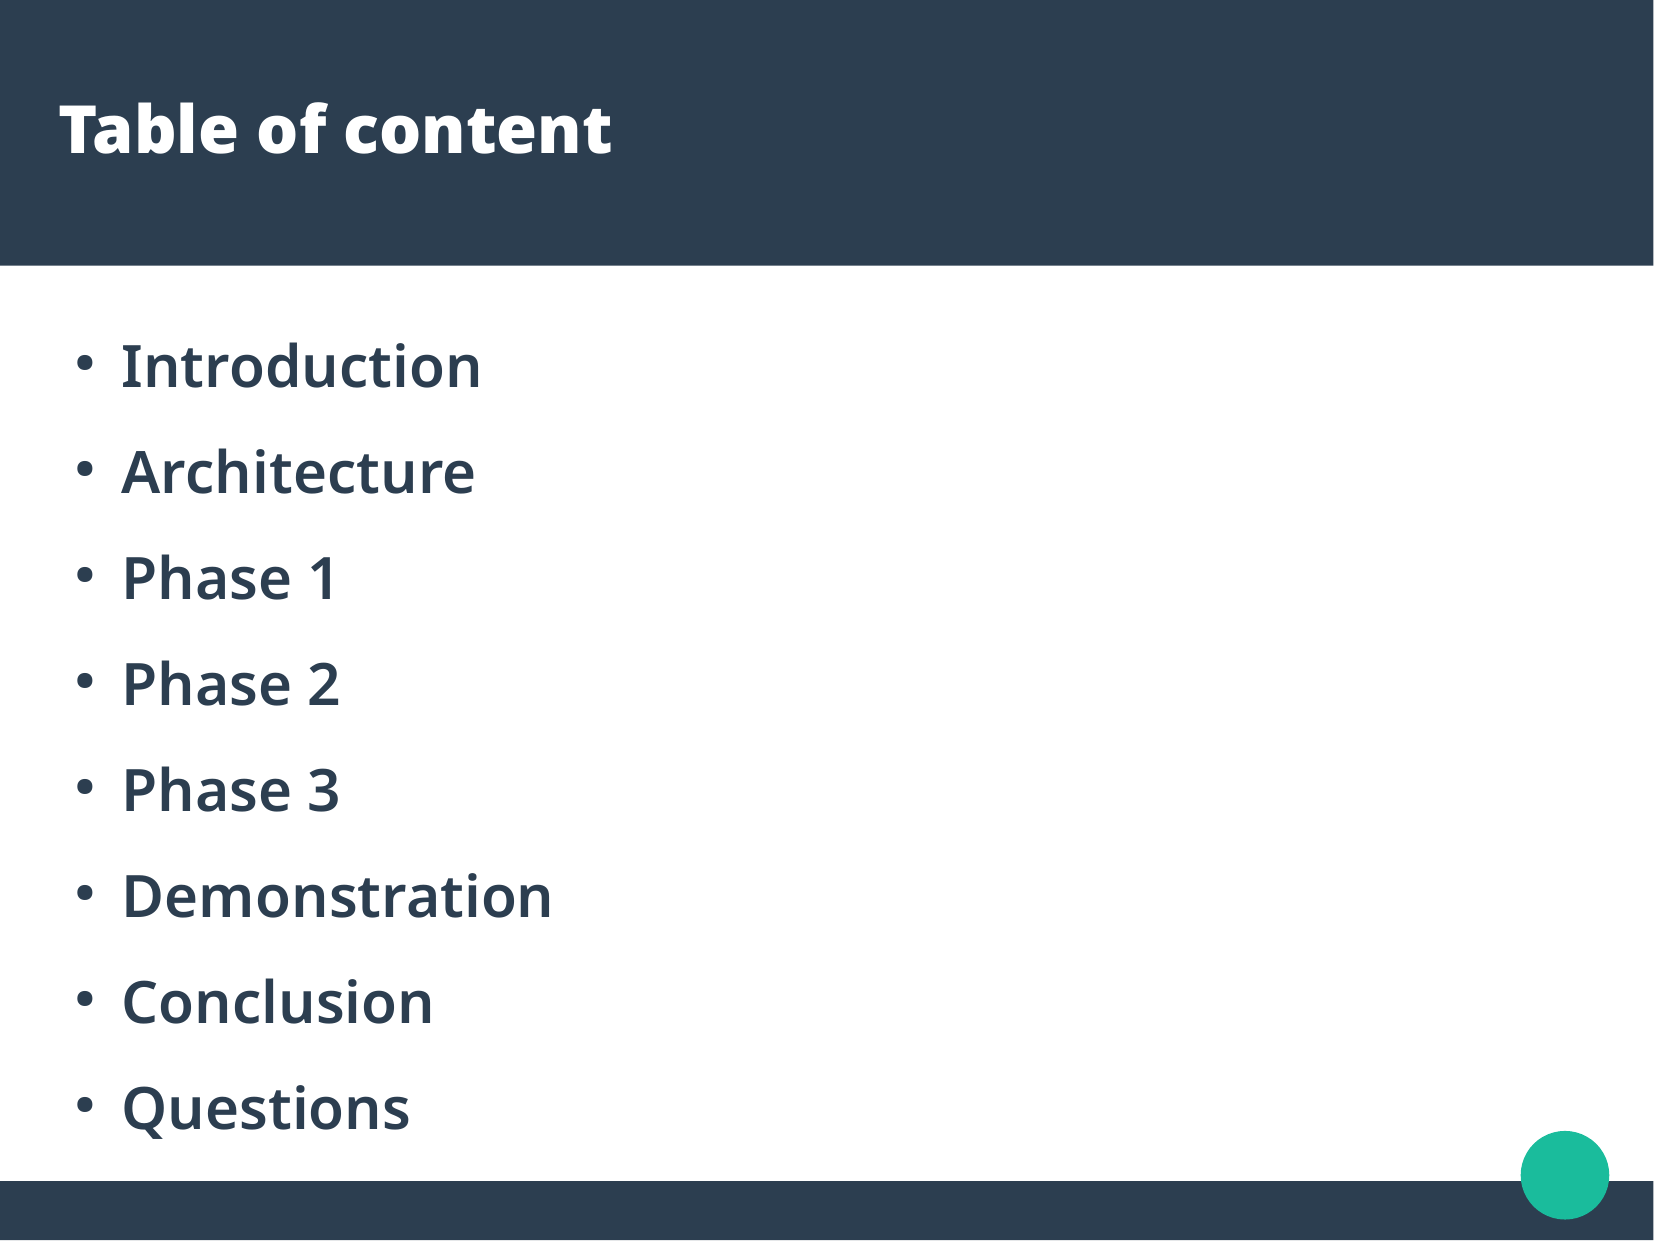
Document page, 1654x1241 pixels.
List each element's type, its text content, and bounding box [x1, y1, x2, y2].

list Introduction Architecture Phase 1 Phase 2 Phase 3 Demonstration Conclusion Questions [59, 324, 1595, 1152]
title Table of content [59, 49, 1595, 207]
